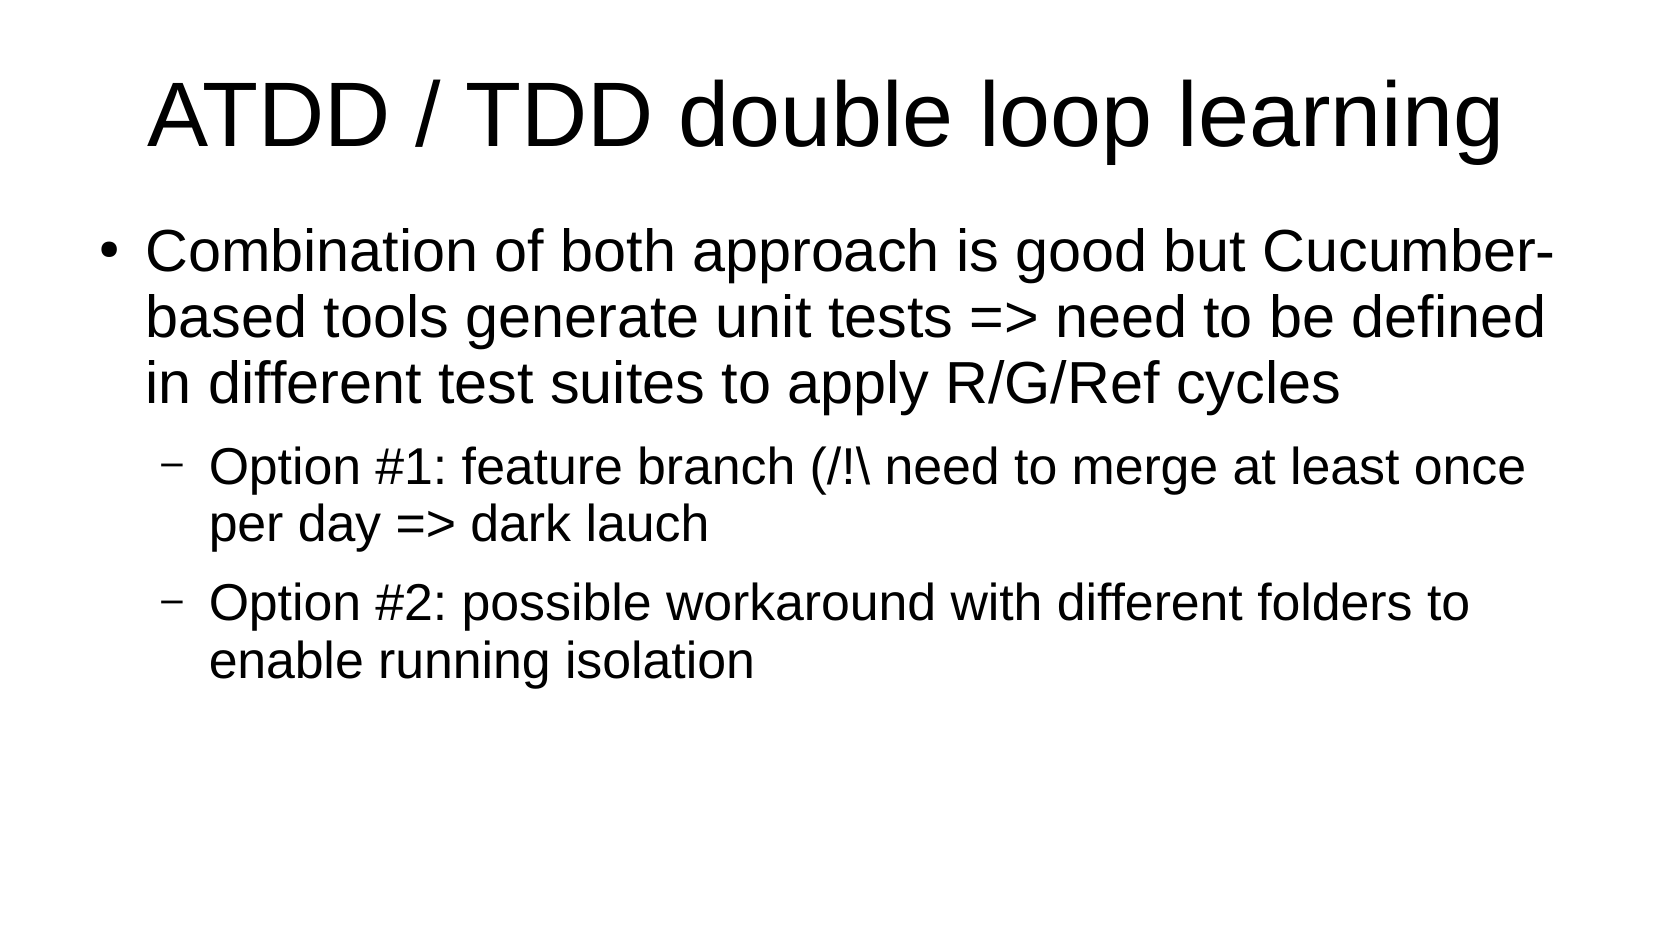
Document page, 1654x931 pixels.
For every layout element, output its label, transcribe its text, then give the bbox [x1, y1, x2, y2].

list Combination of both approach is good but Cucumber-based tools generate unit tests => need to be defined in different test suites to apply R/G/Ref cycles Option #1: feature branch (/!\ need to merge at least once per day => dark lauch Option #2: possible workaround with different folders to enable running isolation [82, 217, 1571, 758]
title ATDD / TDD double loop learning [82, 10, 1571, 217]
